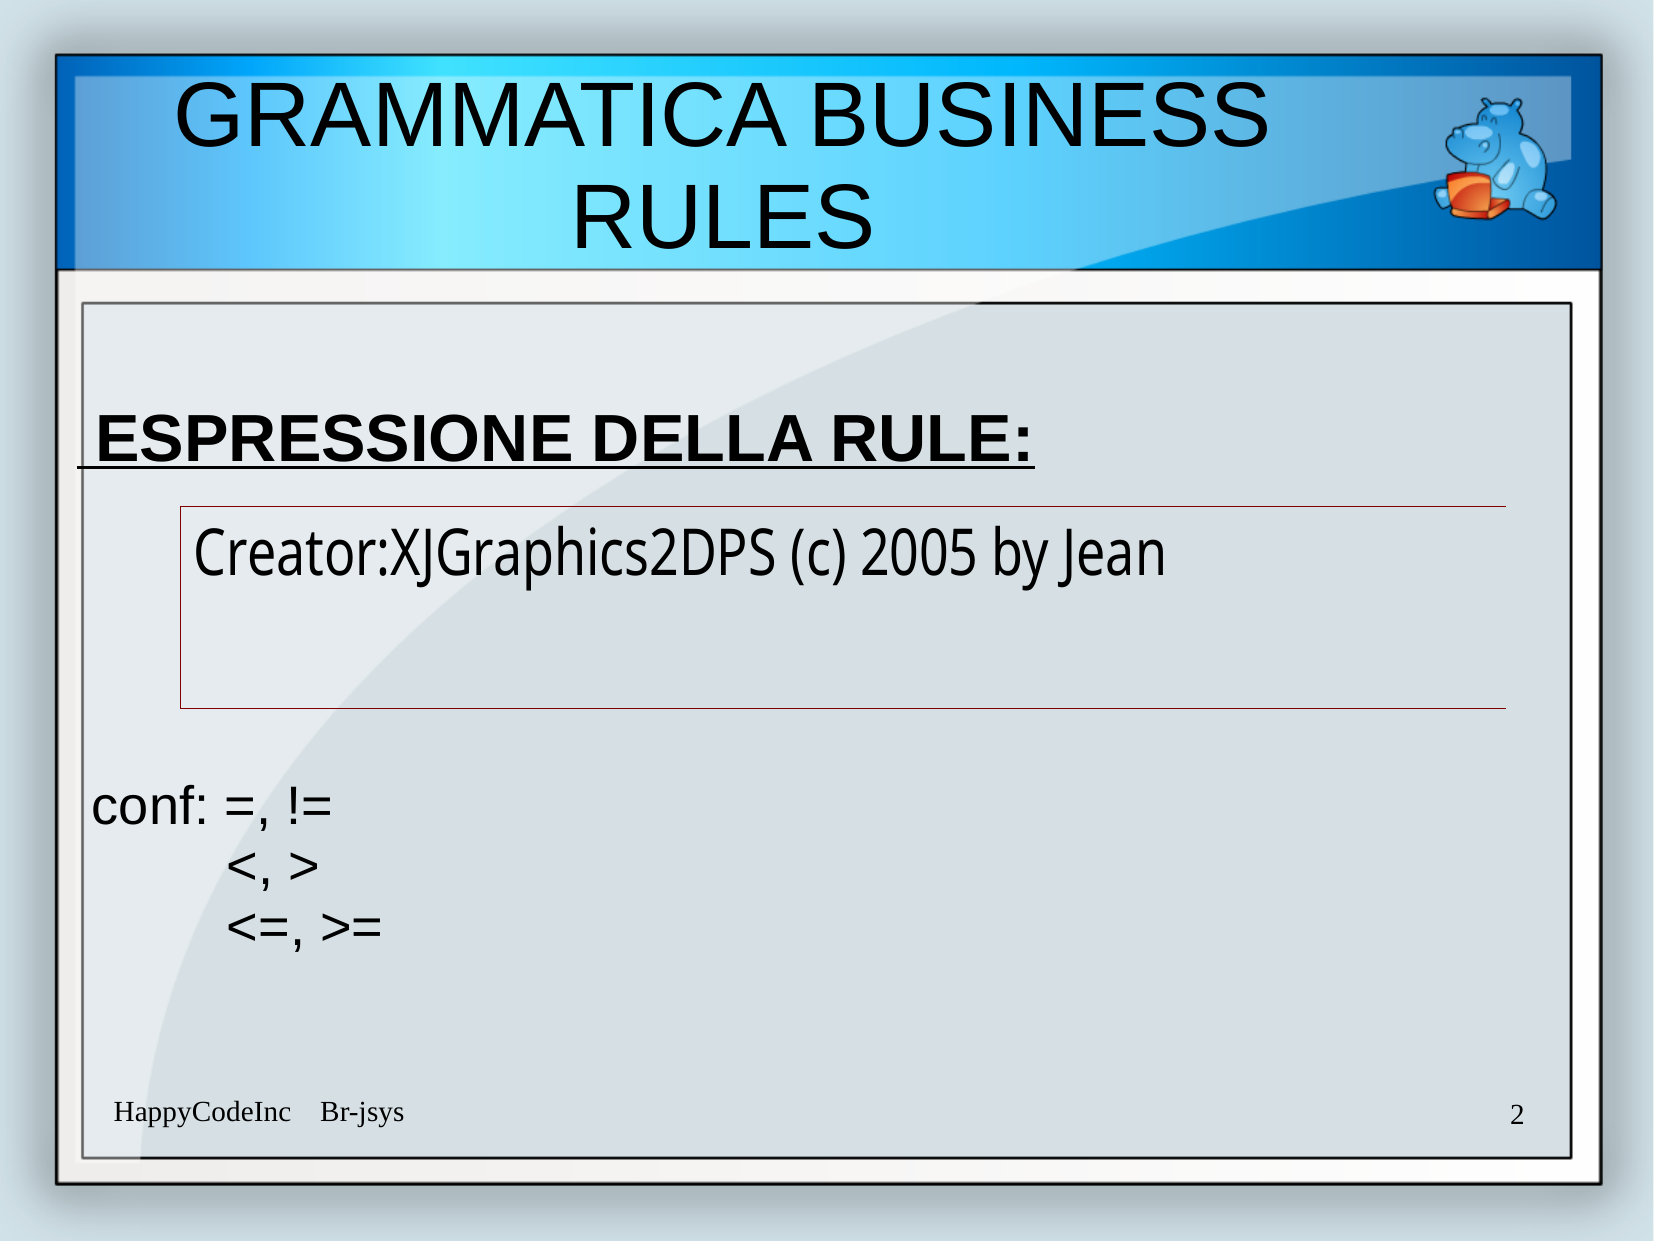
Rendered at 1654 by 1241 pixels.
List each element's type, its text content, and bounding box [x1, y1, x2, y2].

title GRAMMATICA BUSINESS RULES [59, 29, 1388, 302]
subtitle ESPRESSIONE DELLA RULE: conf: =, != <, > <=, >= [76, 302, 1565, 1056]
picture [0, 0, 1654, 1241]
